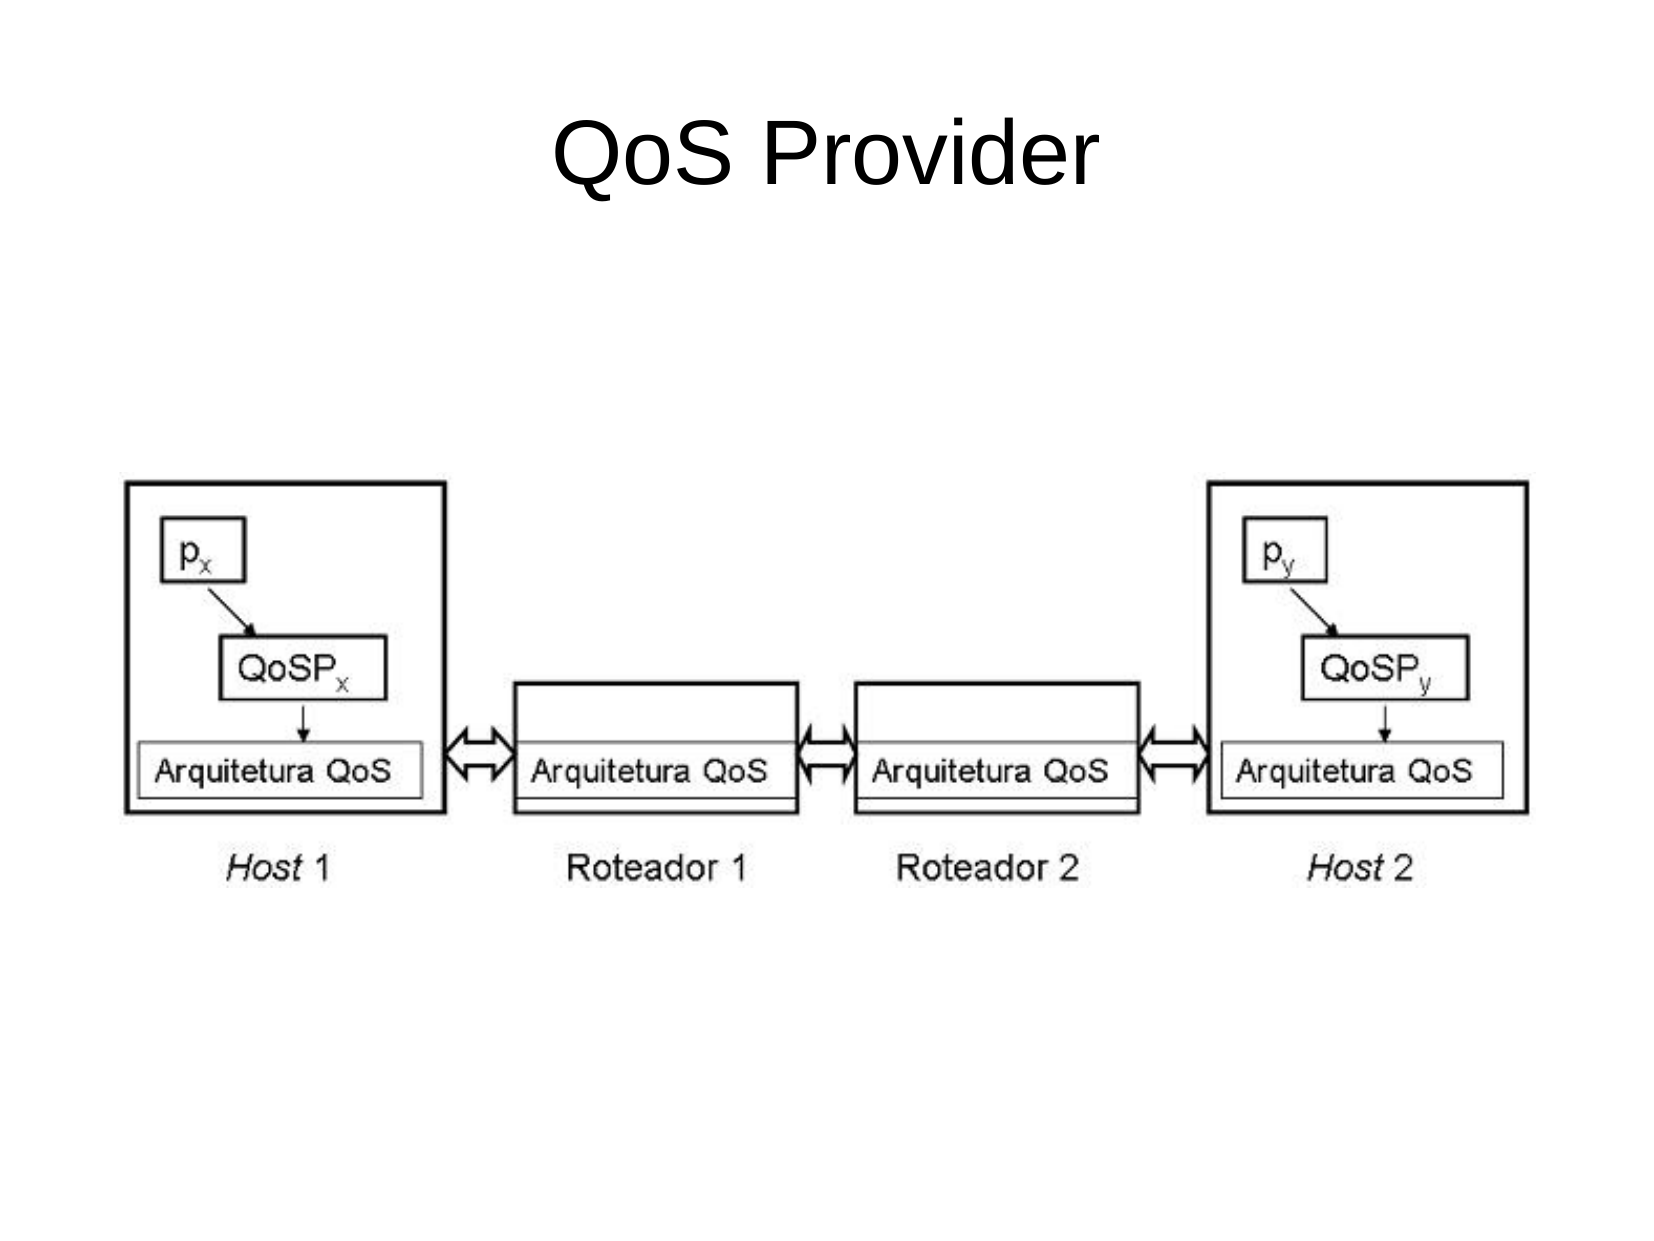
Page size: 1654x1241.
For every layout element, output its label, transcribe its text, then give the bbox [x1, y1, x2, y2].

title QoS Provider [82, 49, 1571, 257]
picture [118, 472, 1536, 888]
list [82, 290, 1571, 1094]
